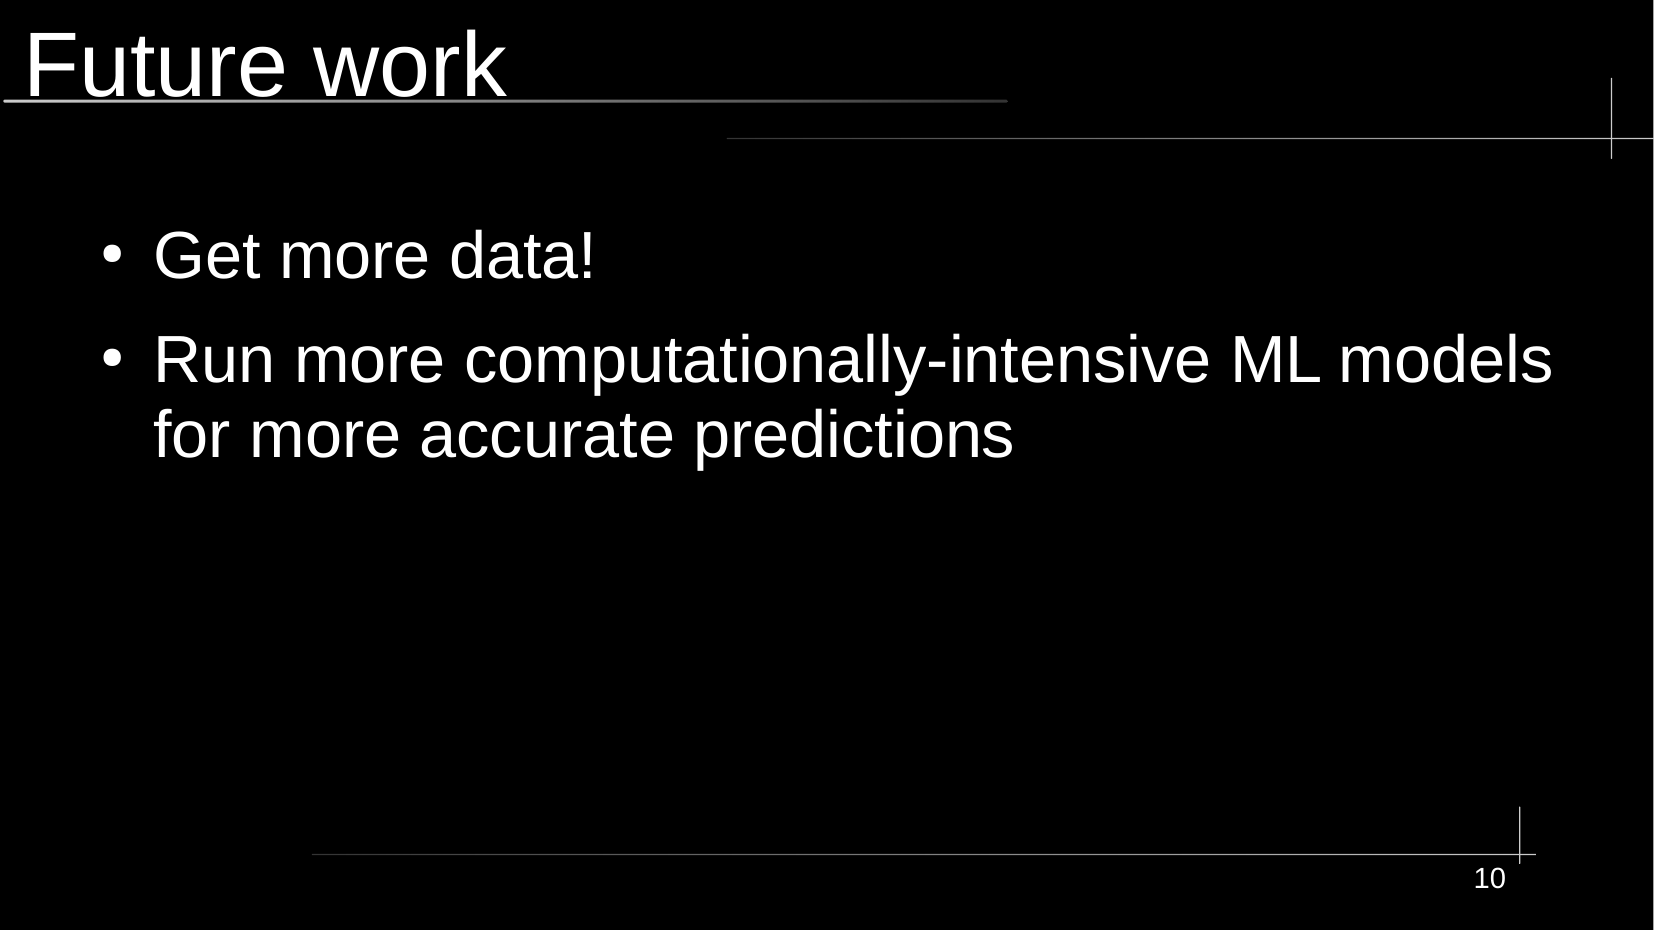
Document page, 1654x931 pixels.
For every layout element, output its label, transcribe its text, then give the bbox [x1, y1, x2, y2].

title Future work [23, 11, 1589, 119]
list Get more data! Run more computationally-intensive ML models for more accurate predictions [82, 217, 1571, 758]
